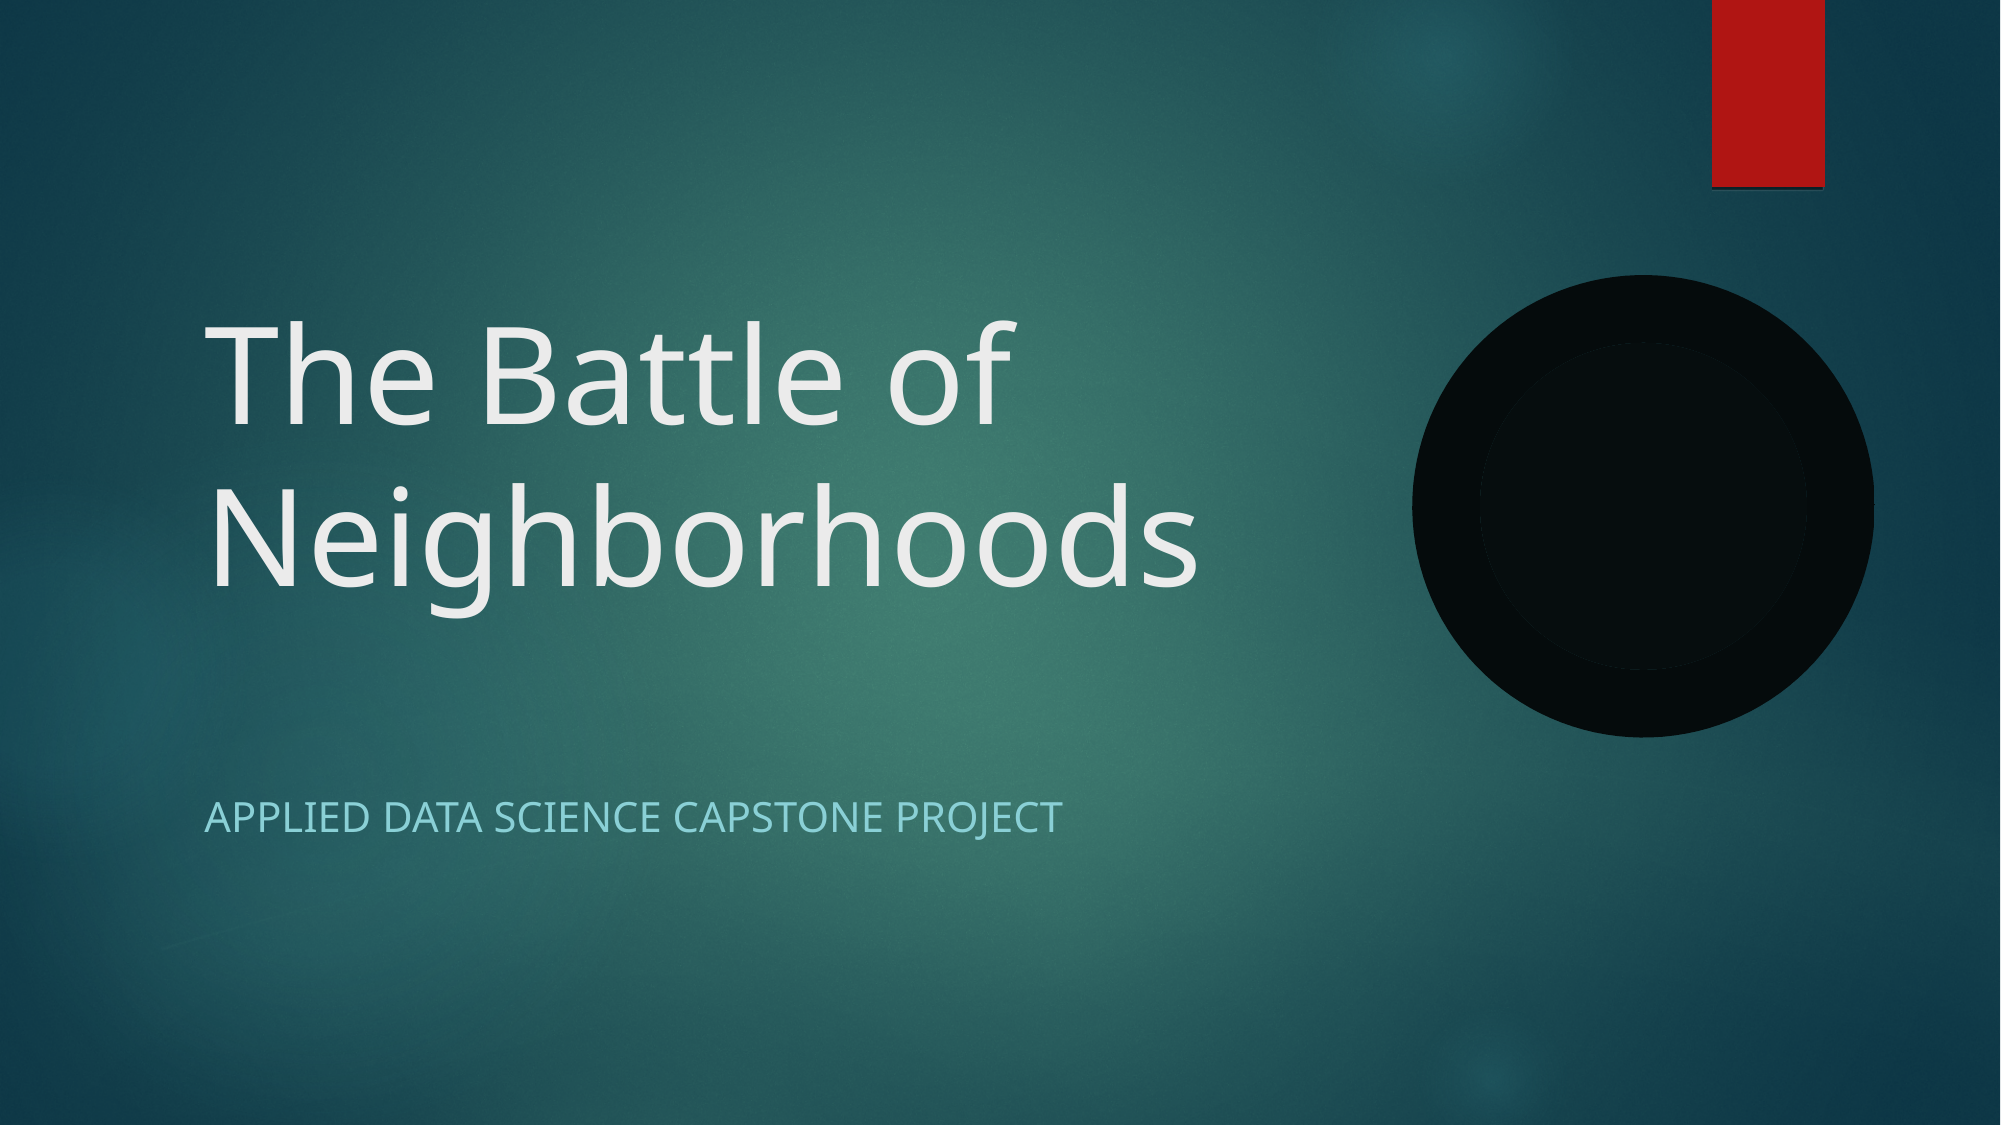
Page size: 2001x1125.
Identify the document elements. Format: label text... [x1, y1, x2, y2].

title The Battle of Neighborhoods [189, 237, 1638, 783]
subtitle Applied Data Science Capstone Project [189, 783, 1638, 926]
